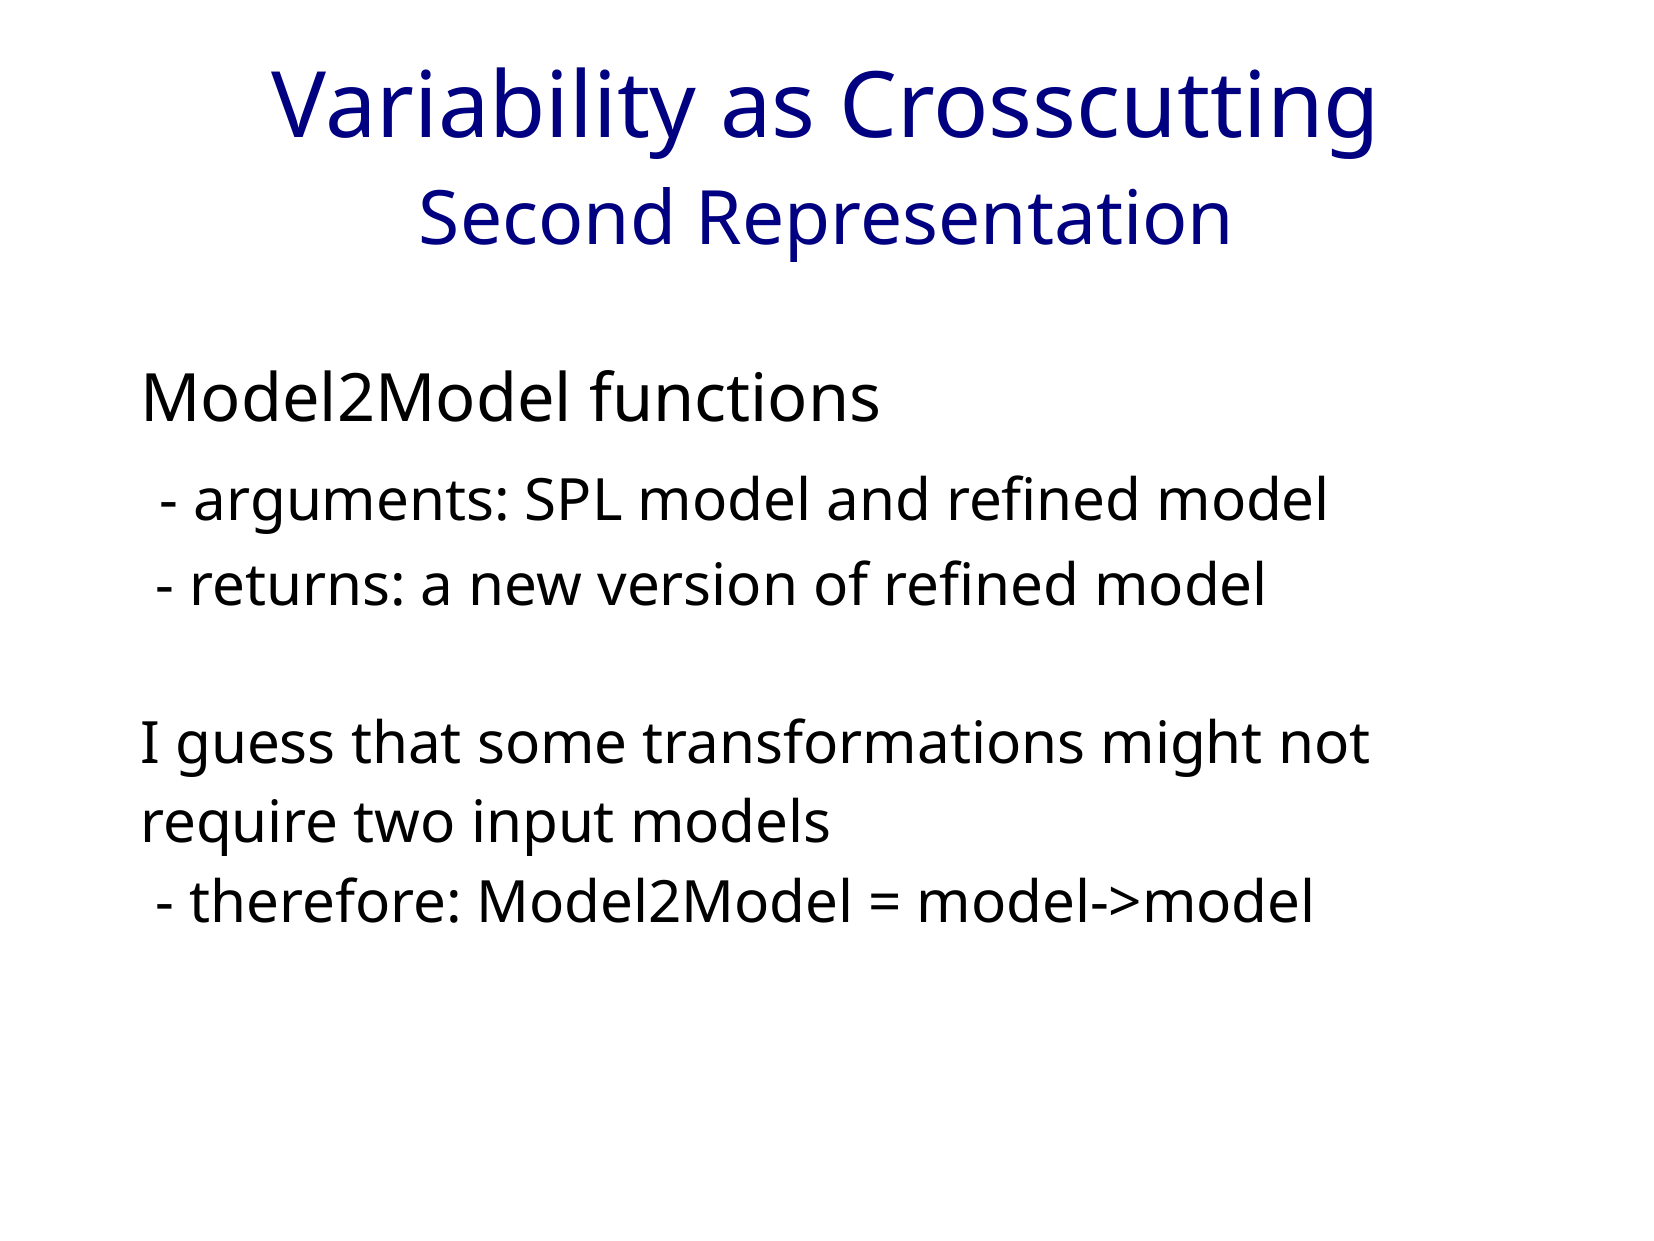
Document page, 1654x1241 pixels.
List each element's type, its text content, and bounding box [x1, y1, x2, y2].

text_box Model2Model functions - arguments: SPL model and refined model - returns: a new version of refined model I guess that some transformations might not require two input models - therefore: Model2Model = model->model [125, 342, 1583, 1208]
title Variability as Crosscutting Second Representation [82, 36, 1571, 270]
